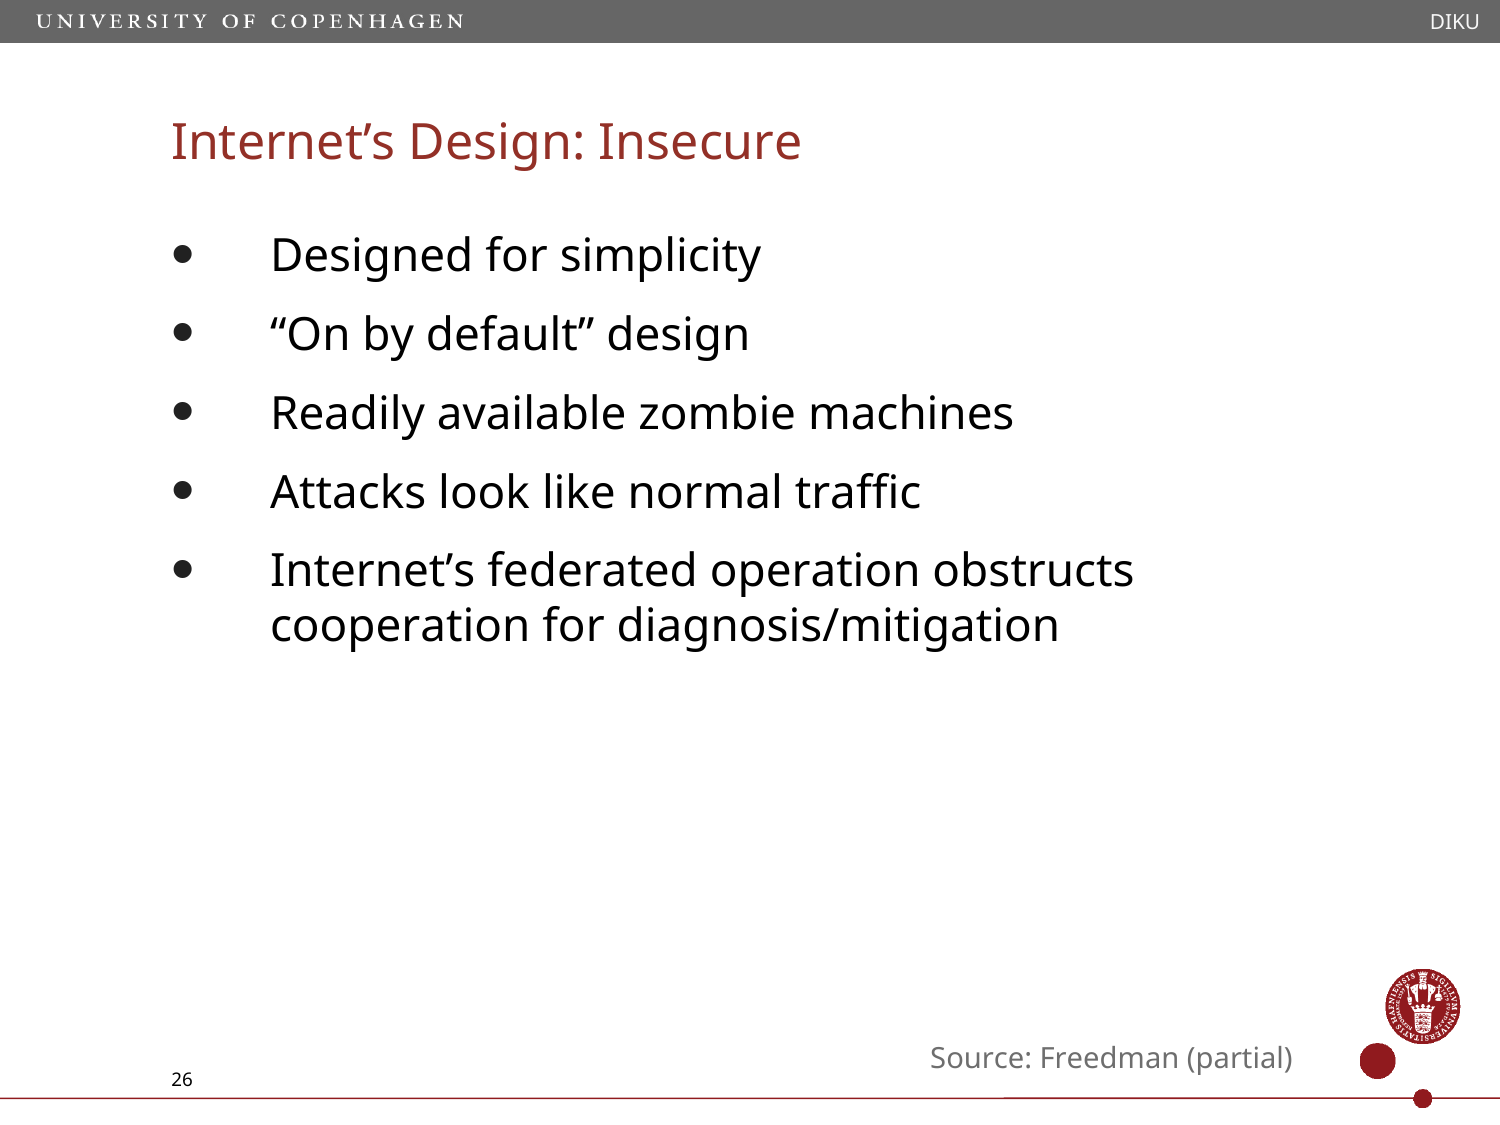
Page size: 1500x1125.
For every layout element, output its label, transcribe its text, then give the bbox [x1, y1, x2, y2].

text_box DIKU [469, 0, 1495, 43]
text_box Source: Freedman (partial) [915, 1031, 1353, 1083]
text_box <number> [171, 1067, 522, 1092]
text_box Designed for simplicity “On by default” design Readily available zombie machines Attacks look like normal traffic Internet’s federated operation obstructs cooperation for diagnosis/mitigation [171, 225, 1329, 900]
text_box Internet’s Design: Insecure [171, 75, 1329, 171]
picture [0, 910, 1500, 1122]
